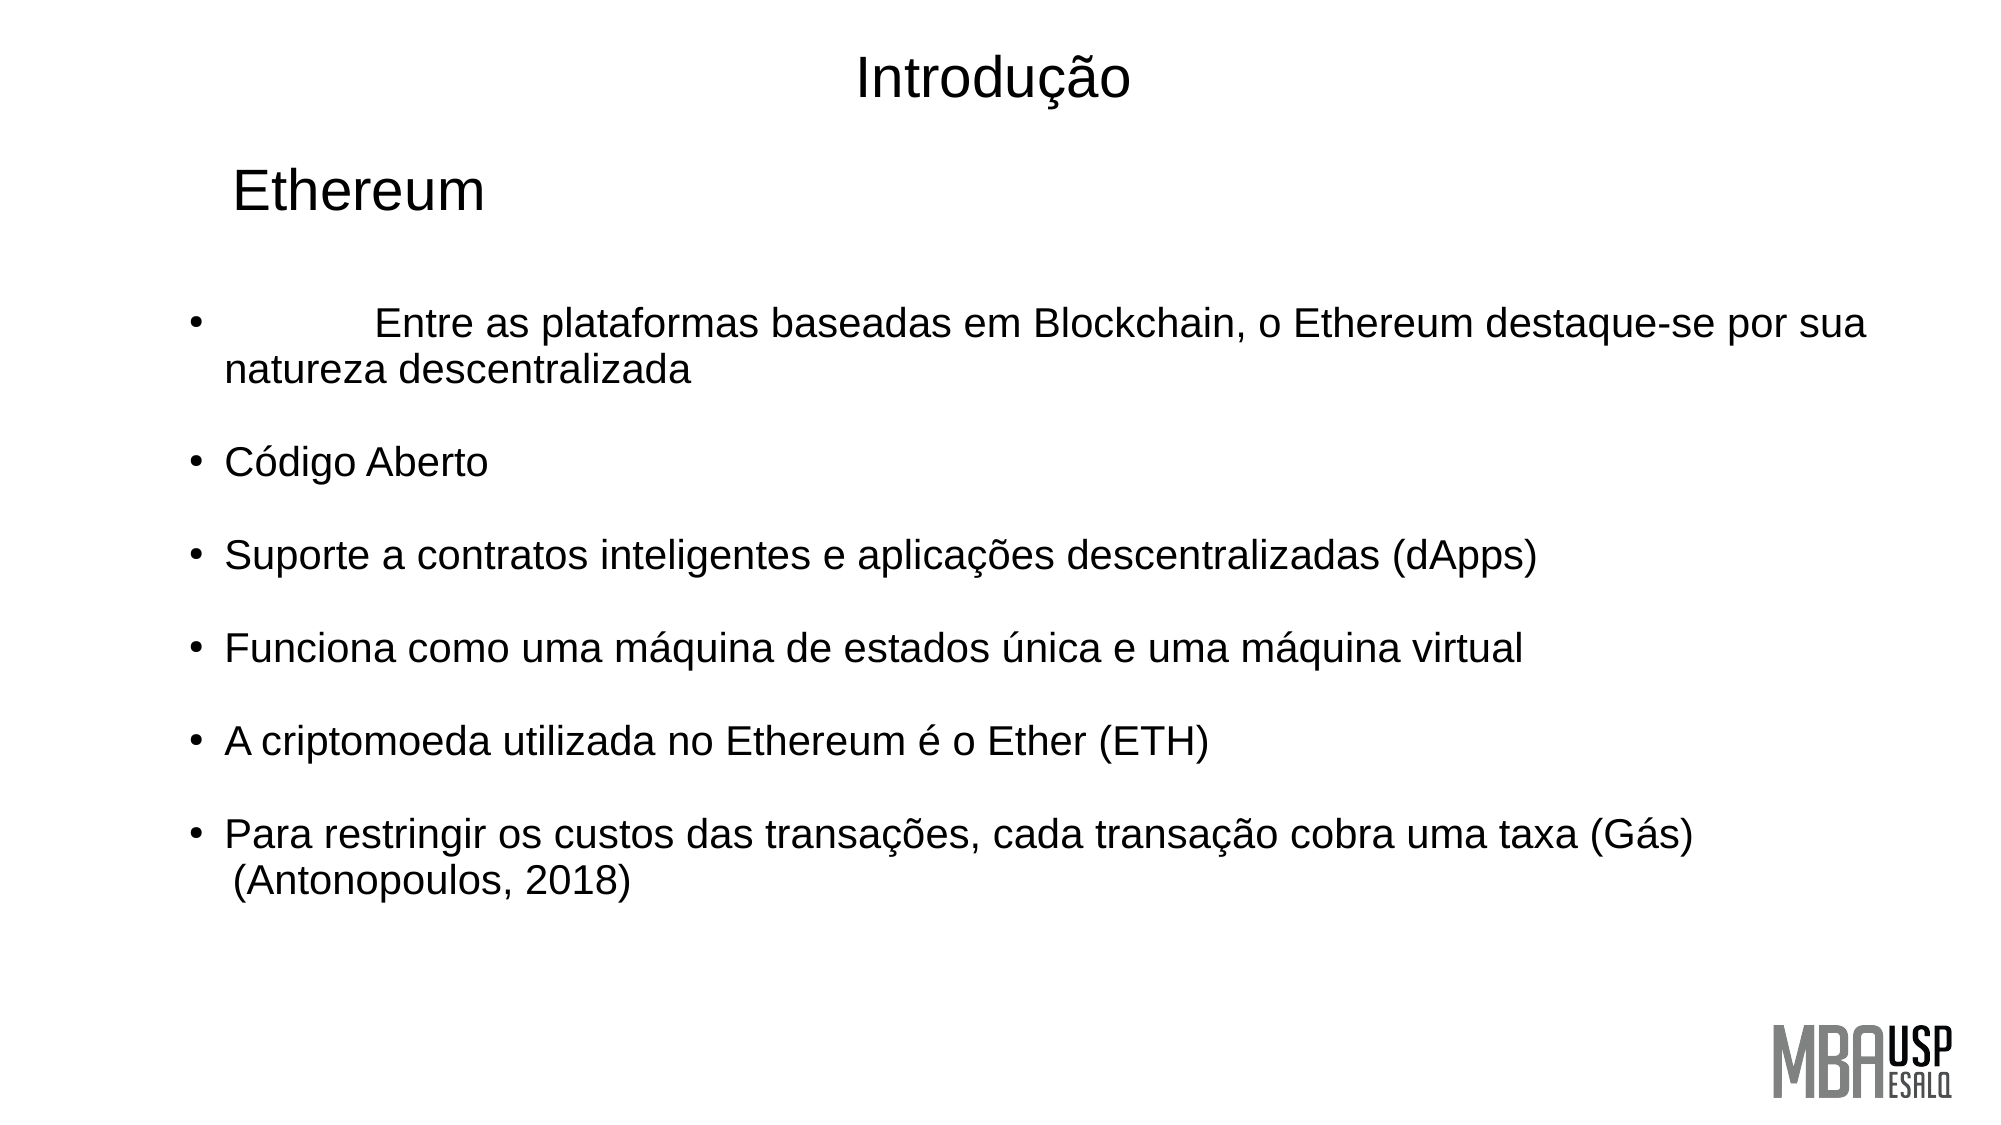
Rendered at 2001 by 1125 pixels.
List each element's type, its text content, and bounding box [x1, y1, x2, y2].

text_box Introdução [37, 37, 1951, 118]
picture [1765, 1021, 1960, 1102]
text_box Ethereum Entre as plataformas baseadas em Blockchain, o Ethereum destaque-se por sua natureza descentralizada Código Aberto Suporte a contratos inteligentes e aplicações descentralizadas (dApps) Funciona como uma máquina de estados única e uma máquina virtual A criptomoeda utilizada no Ethereum é o Ether (ETH) Para restringir os custos das transações, cada transação cobra uma taxa (Gás) (Antonopoulos, 2018) [82, 150, 1951, 976]
